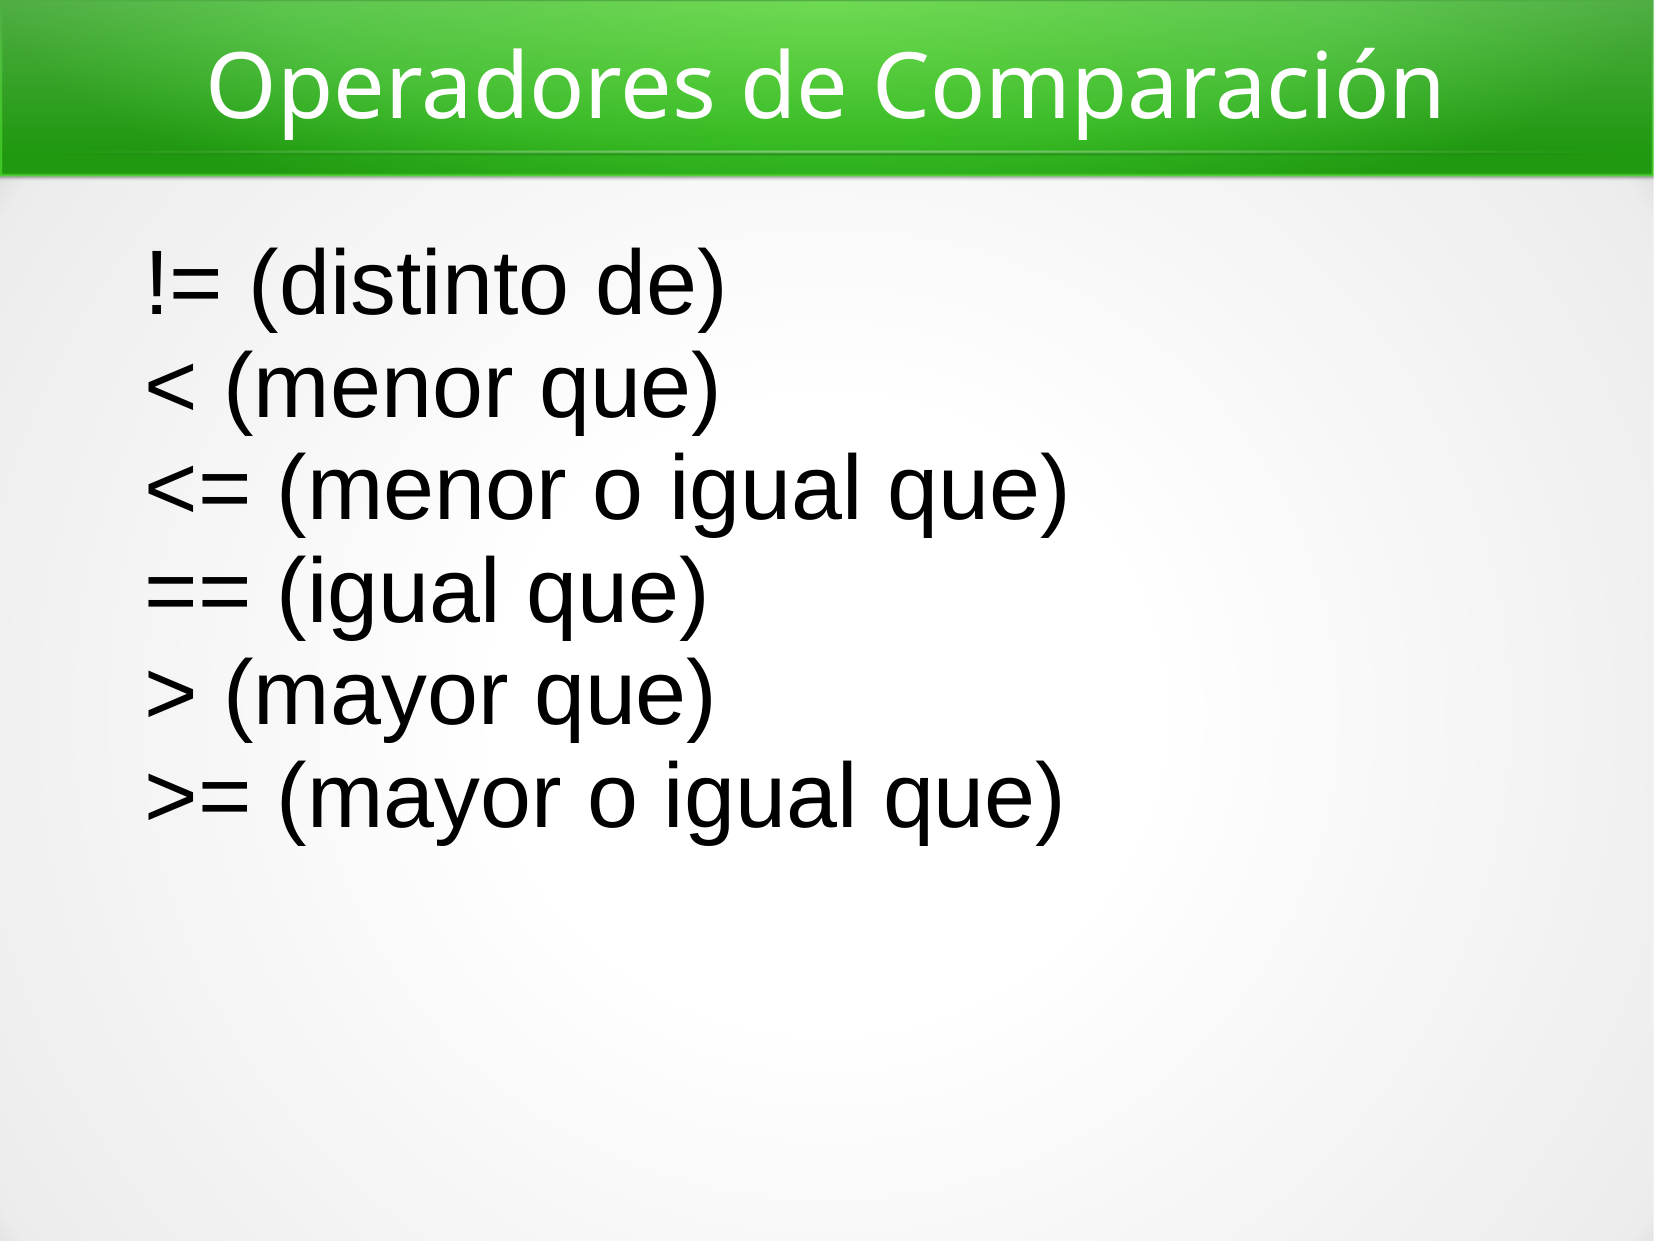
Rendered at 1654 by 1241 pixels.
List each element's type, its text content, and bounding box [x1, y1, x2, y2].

text_box != (distinto de) < (menor que) <= (menor o igual que) == (igual que) > (mayor que) >= (mayor o igual que) [129, 224, 1441, 855]
title Operadores de Comparación [82, 11, 1571, 154]
picture [0, 0, 1654, 1241]
